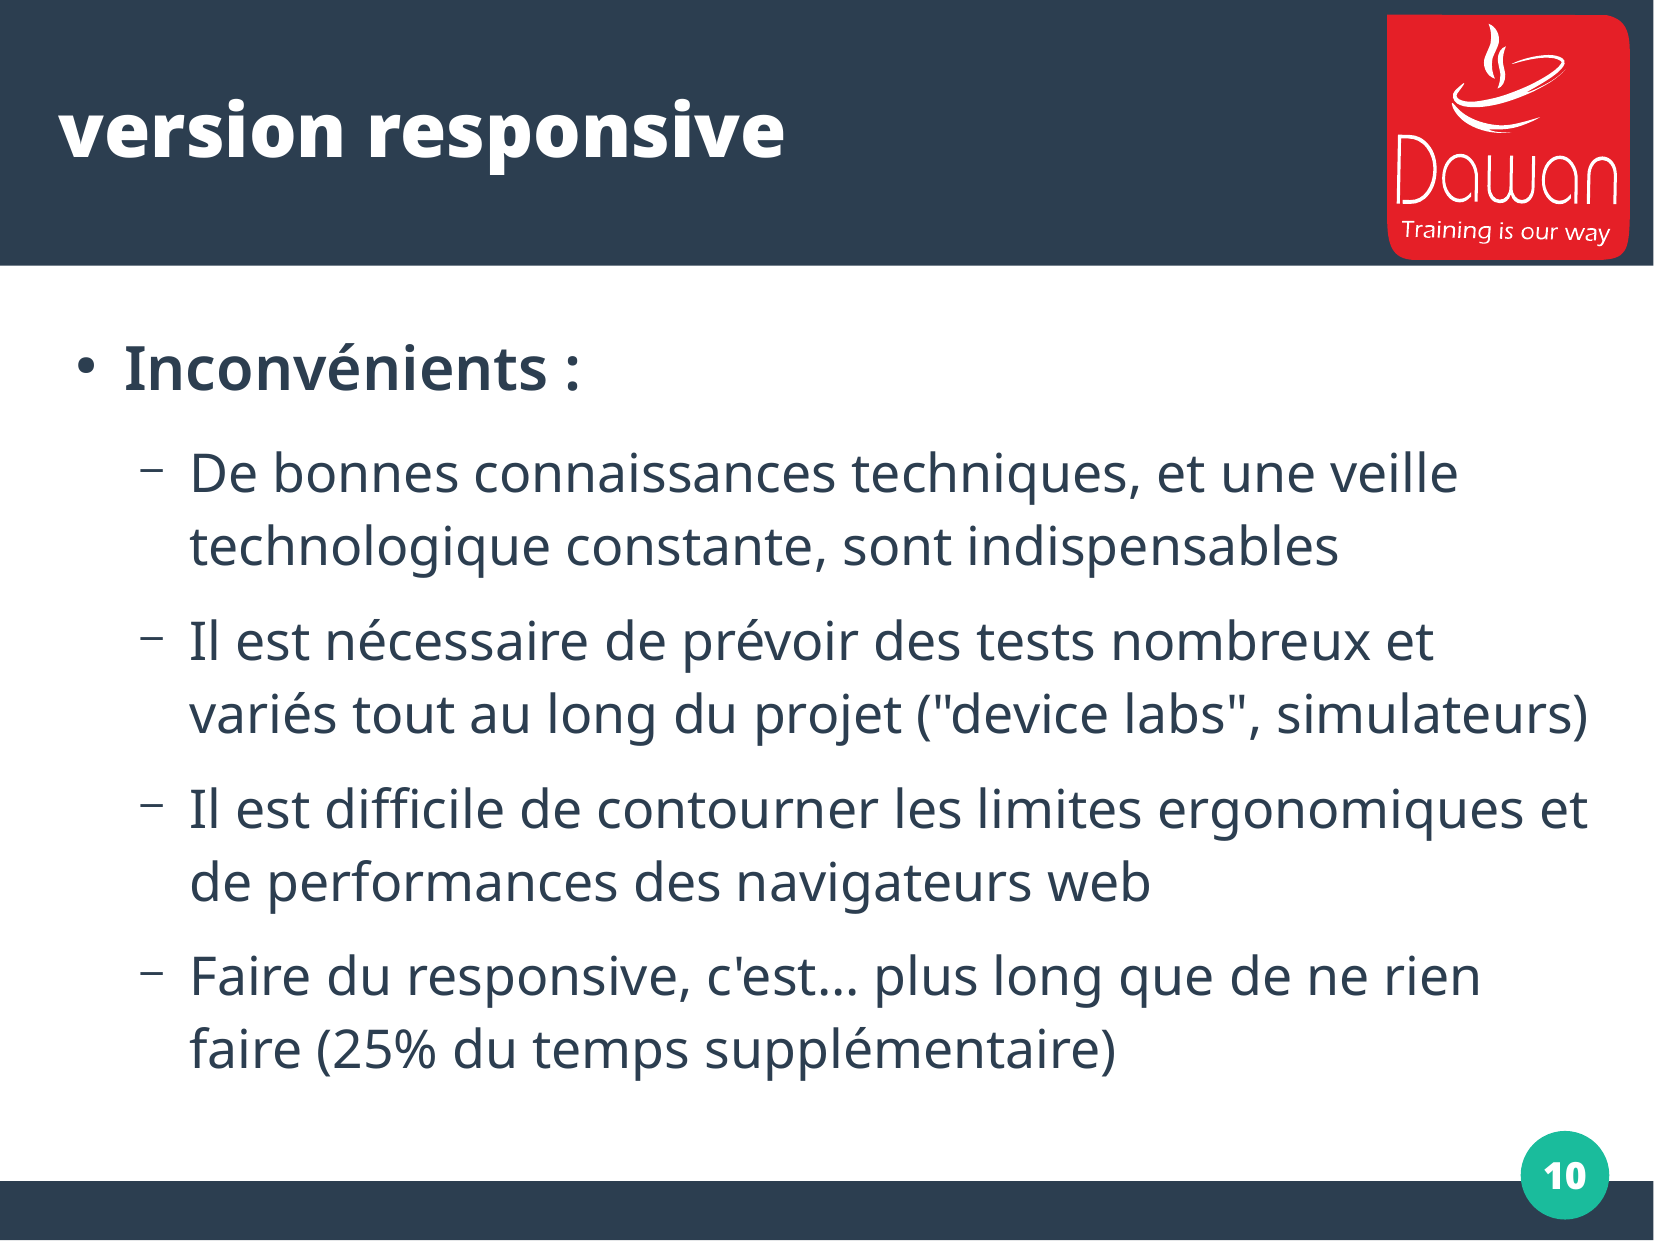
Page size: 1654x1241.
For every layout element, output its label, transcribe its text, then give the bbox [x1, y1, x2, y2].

picture [1387, 14, 1630, 260]
title version responsive [59, 49, 1387, 207]
list Inconvénients : De bonnes connaissances techniques, et une veille technologique constante, sont indispensables Il est nécessaire de prévoir des tests nombreux et variés tout au long du projet ("device labs", simulateurs) Il est difficile de contourner les limites ergonomiques et de performances des navigateurs web Faire du responsive, c'est… plus long que de ne rien faire (25% du temps supplémentaire) [59, 324, 1595, 1152]
